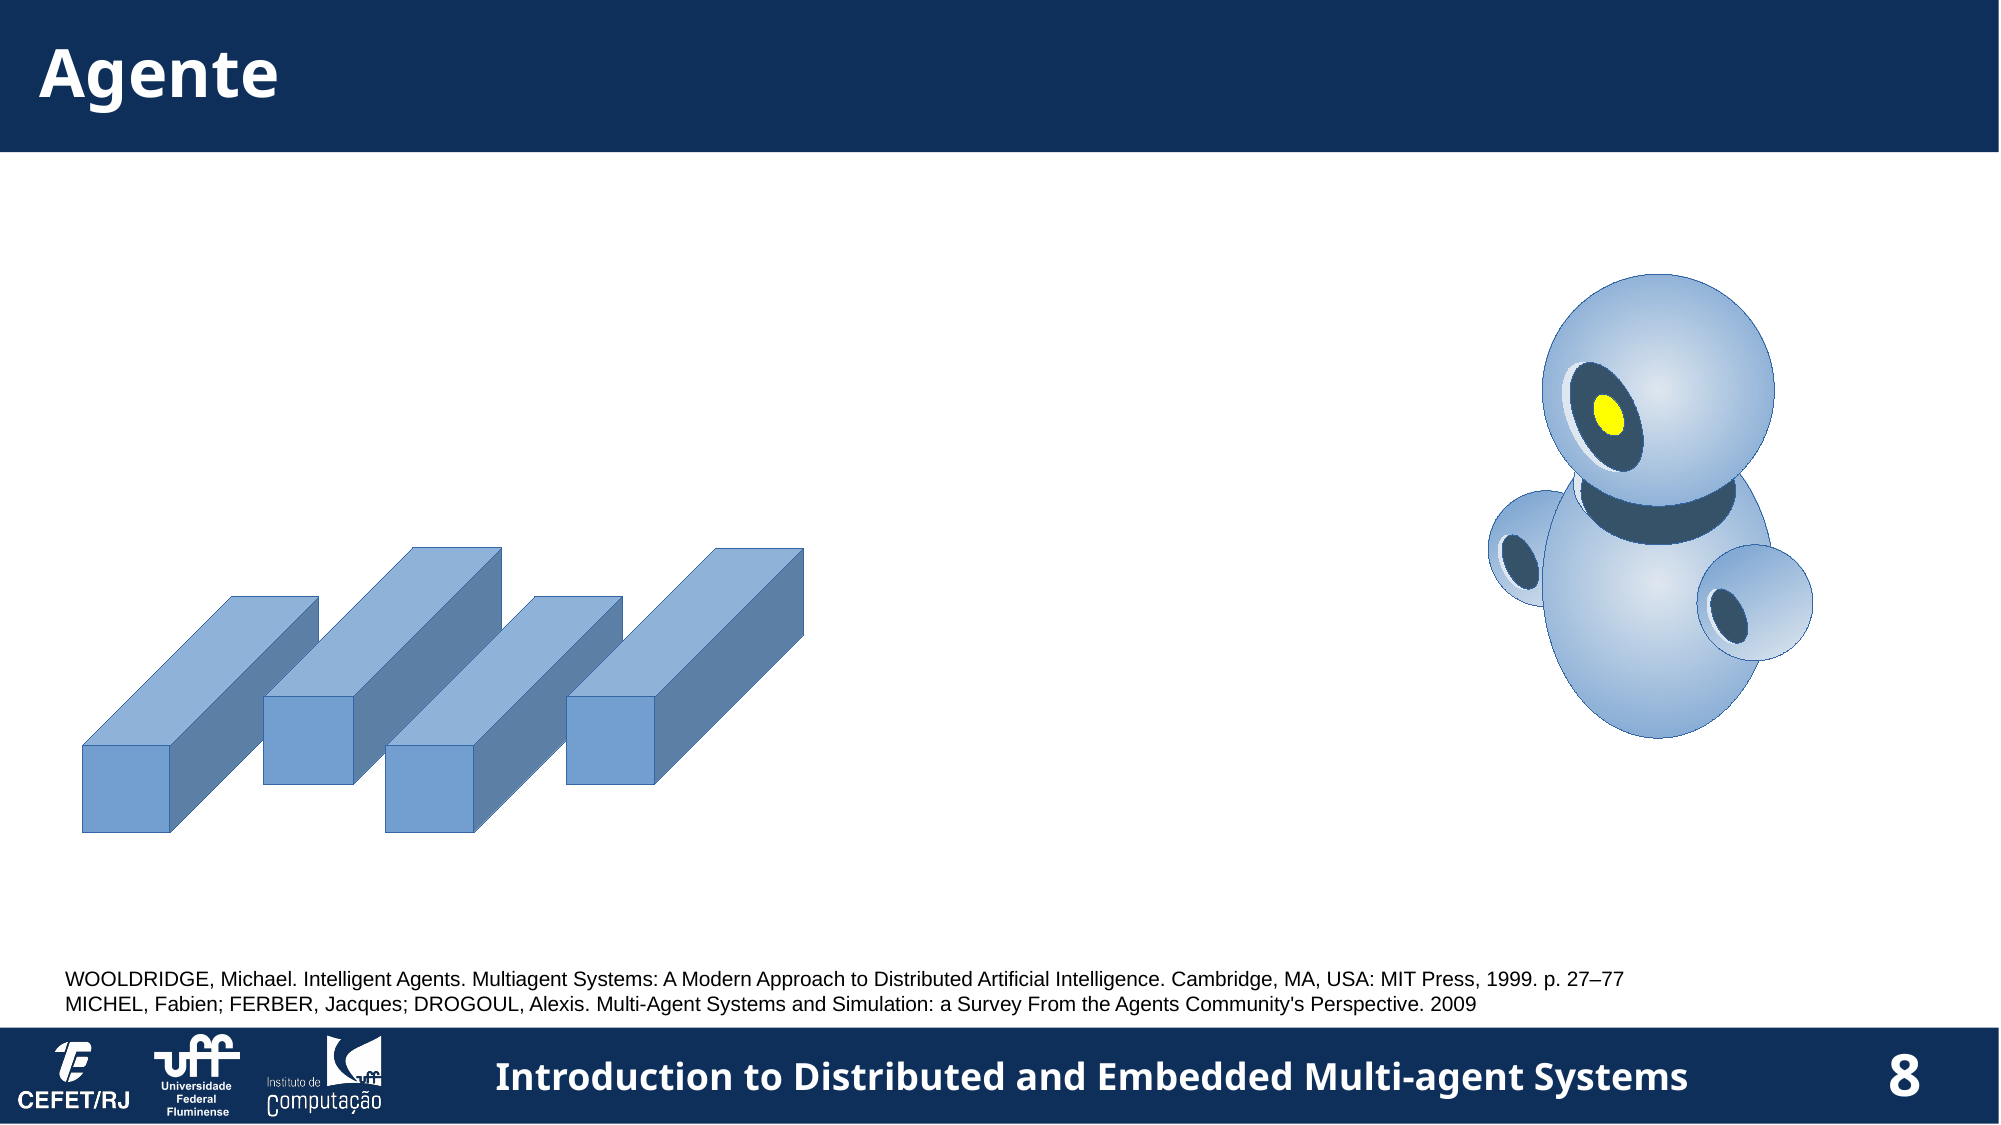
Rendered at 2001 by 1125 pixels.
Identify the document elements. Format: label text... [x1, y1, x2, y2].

text_box [1488, 274, 1813, 739]
text_box Agente [25, 23, 1999, 119]
text_box [83, 549, 804, 833]
picture [18, 1021, 129, 1125]
picture [265, 1033, 383, 1117]
text_box WOOLDRIDGE, Michael. Intelligent Agents. Multiagent Systems: A Modern Approach to Distributed Artificial Intelligence. Cambridge, MA, USA: MIT Press, 1999. p. 27–77 MICHEL, Fabien; FERBER, Jacques; DROGOUL, Alexis. Multi-Agent Systems and Simulation: a Survey From the Agents Community's Perspective. 2009 [50, 958, 1969, 1024]
picture [153, 1033, 241, 1121]
